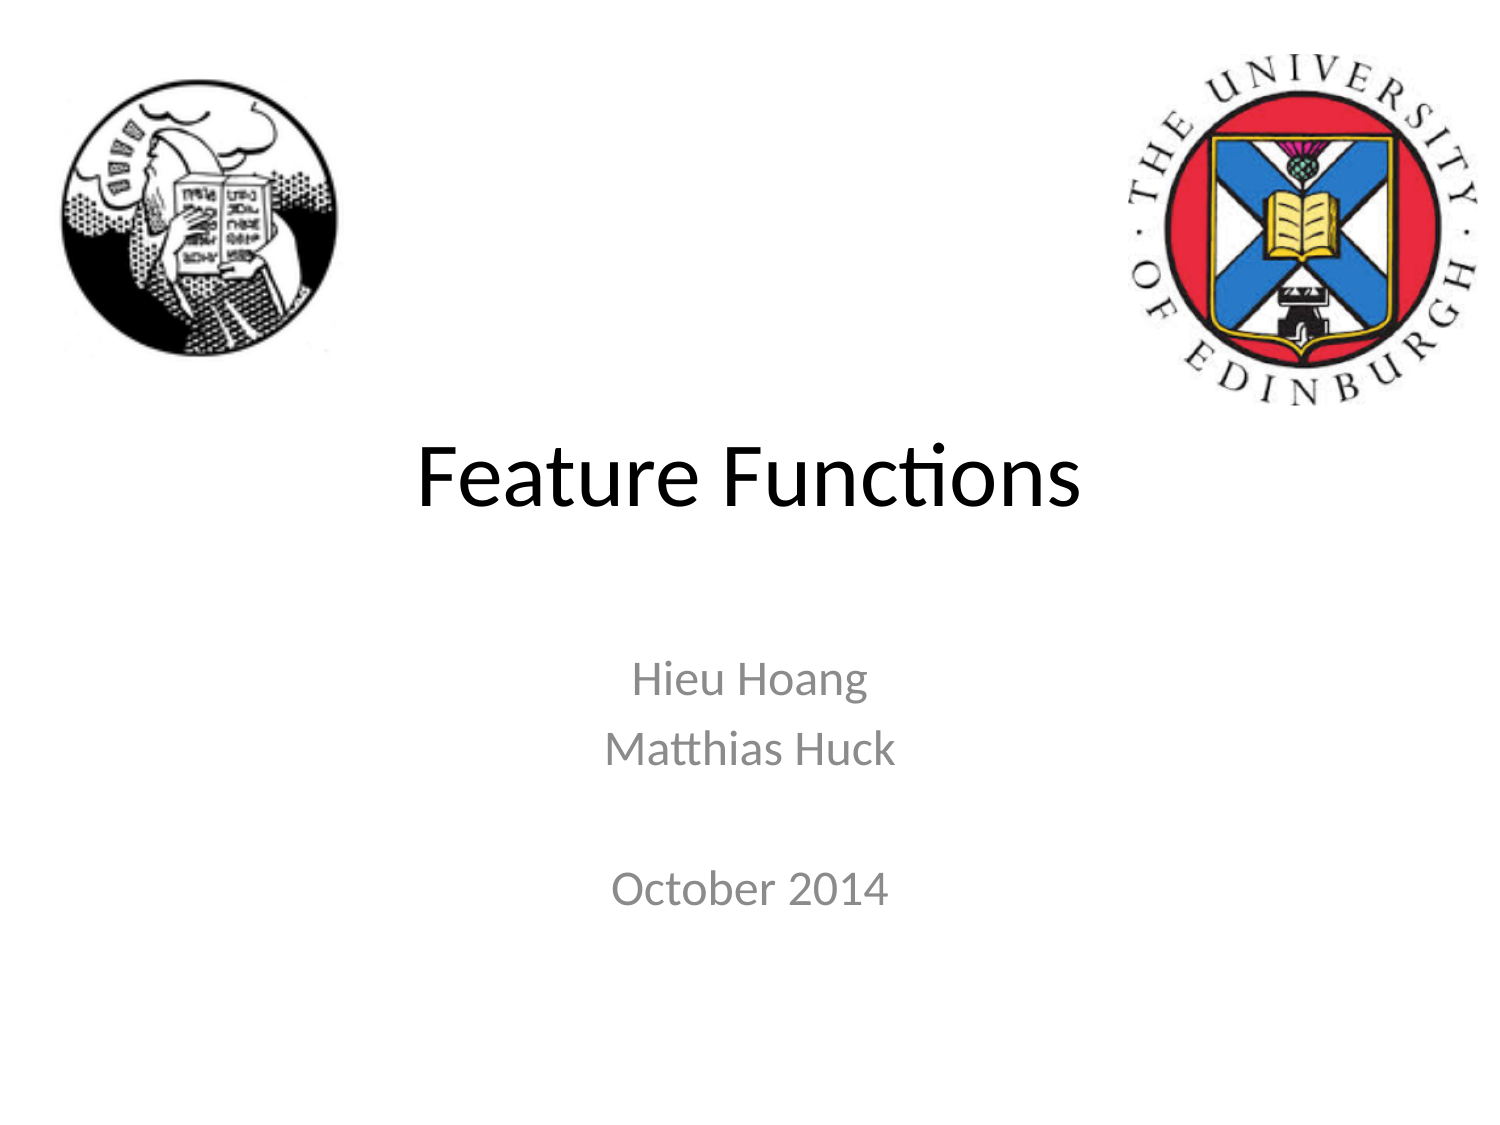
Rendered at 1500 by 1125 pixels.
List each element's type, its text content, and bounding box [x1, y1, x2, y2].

subtitle Hieu Hoang Matthias Huck October 2014 [225, 637, 1275, 925]
picture [53, 78, 344, 362]
title Feature Functions [112, 349, 1388, 591]
picture [1128, 54, 1479, 407]
